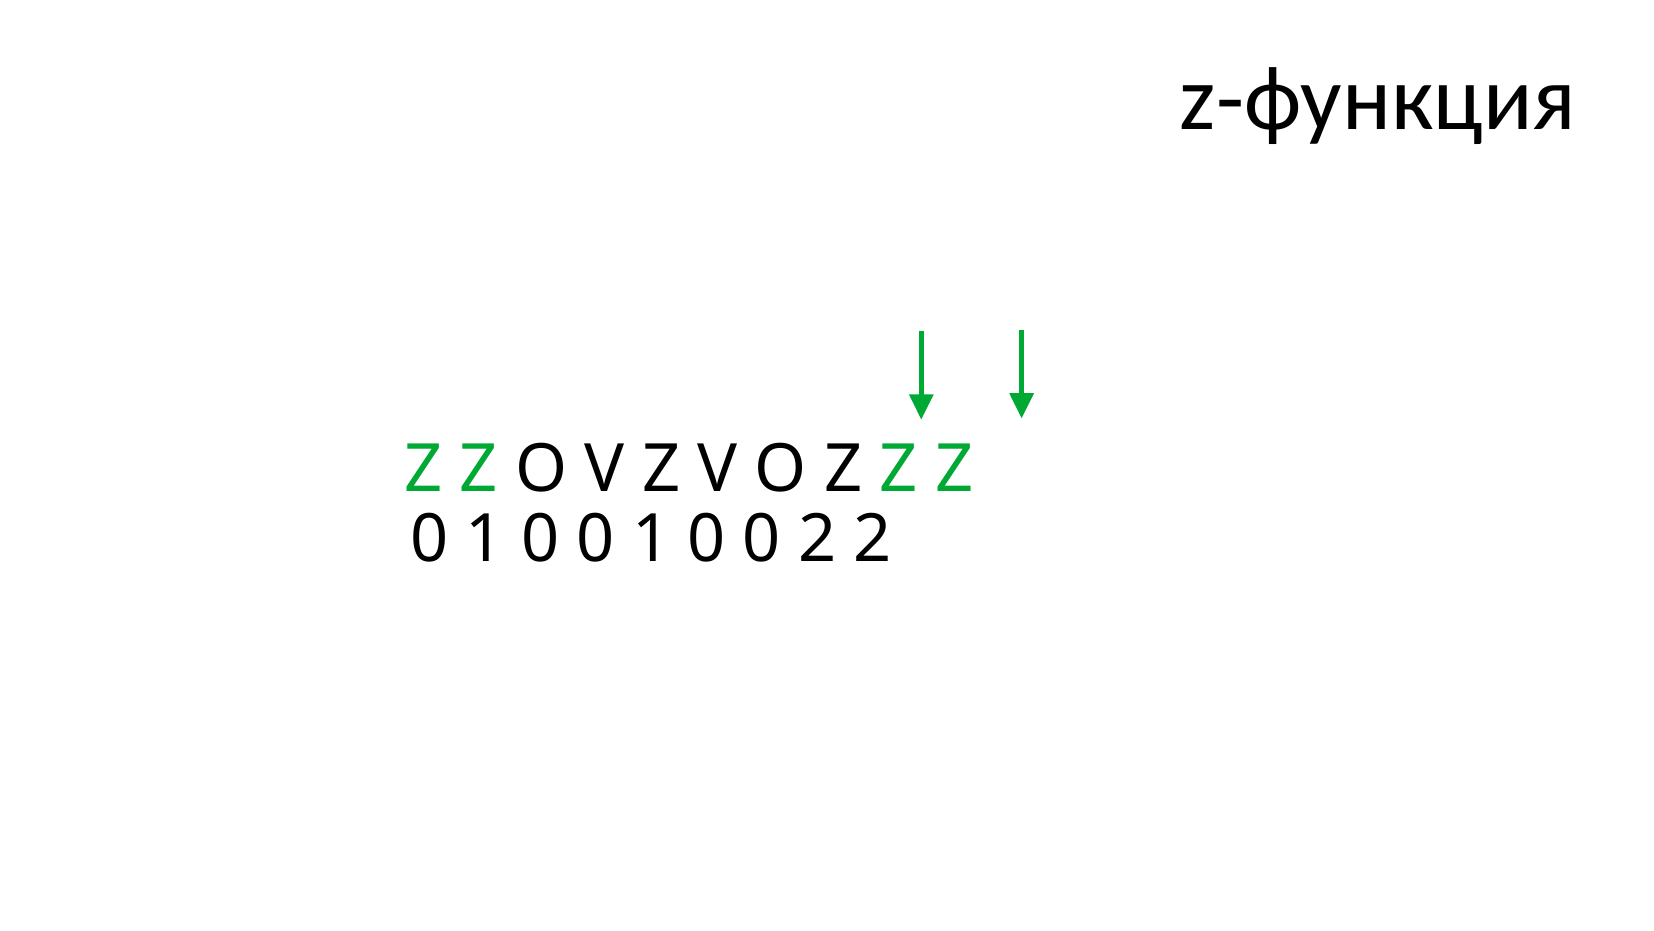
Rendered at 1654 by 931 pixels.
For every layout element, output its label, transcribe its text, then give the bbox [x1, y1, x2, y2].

text_box Z Z O V Z V O Z Z Z [389, 412, 1054, 511]
text_box 0 1 0 0 1 0 0 2 2 [395, 483, 1027, 582]
title z-функция [88, 29, 1577, 185]
